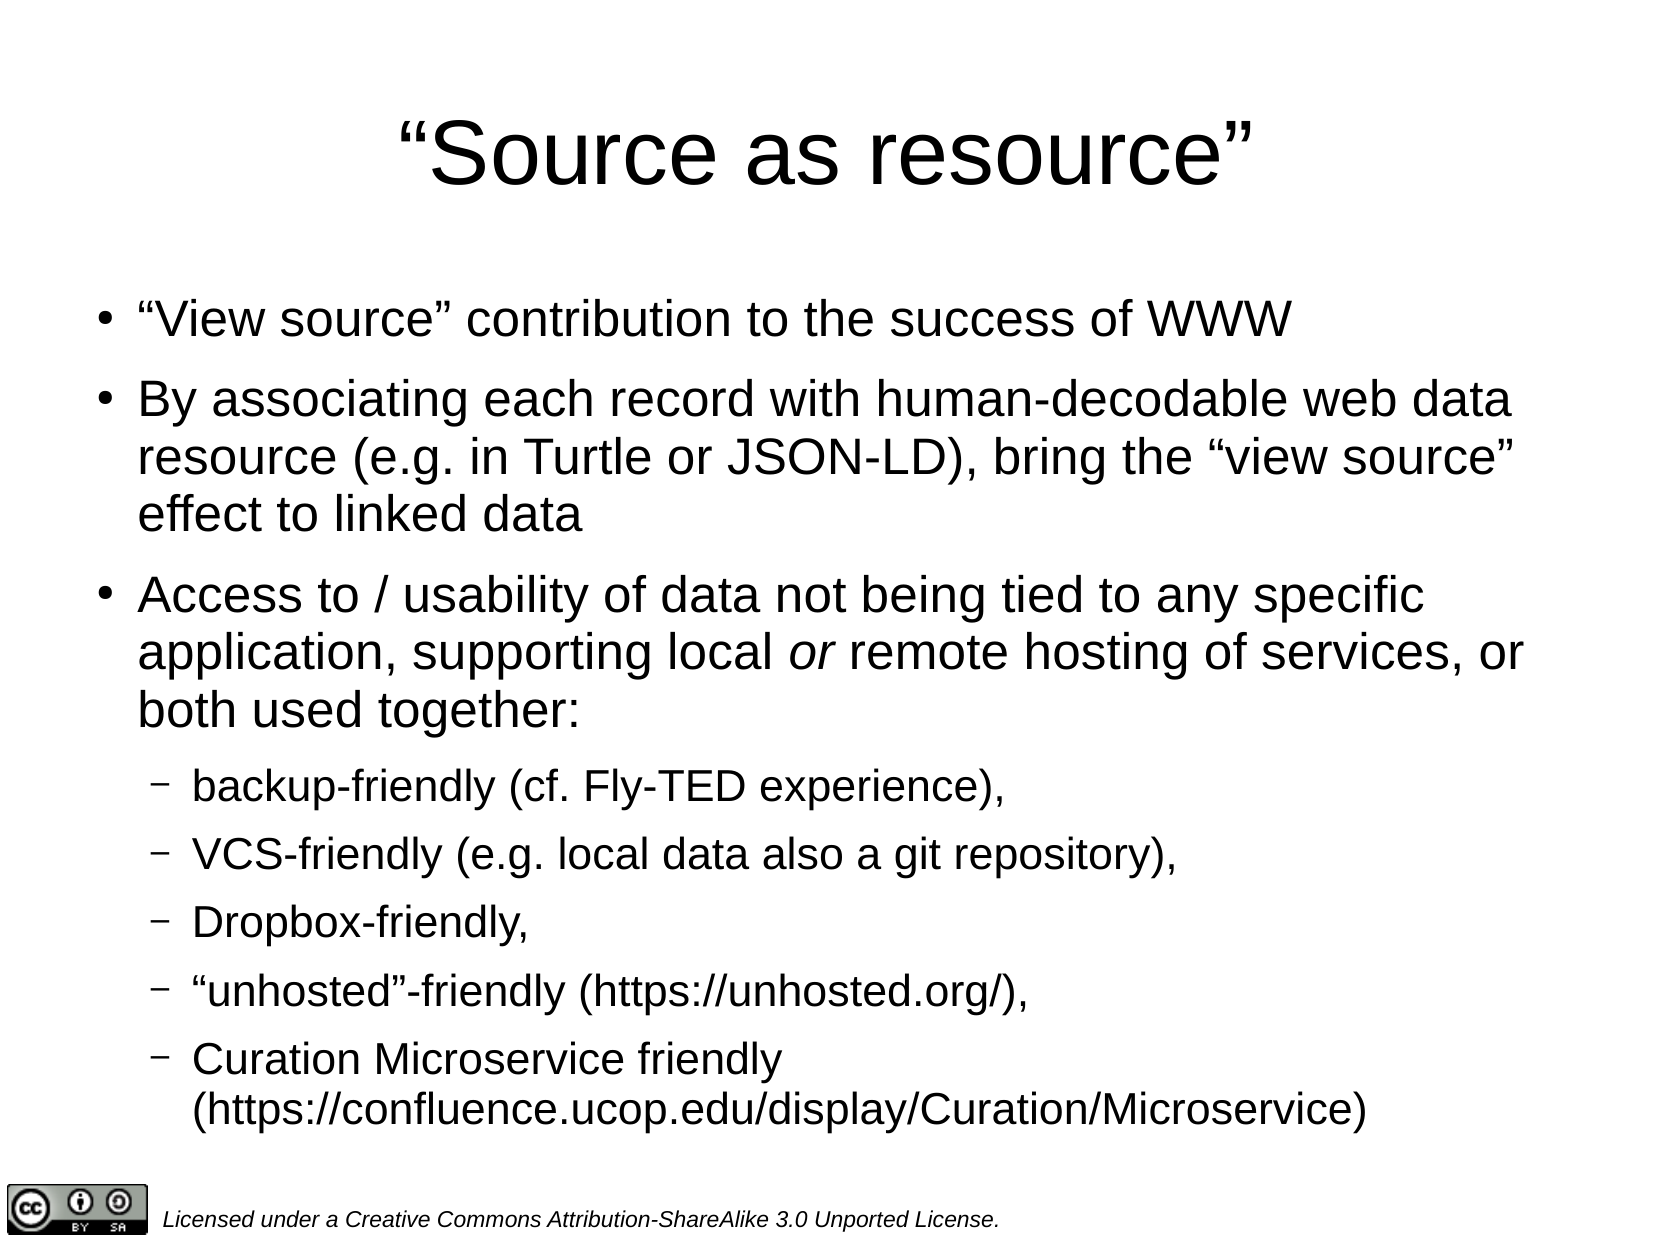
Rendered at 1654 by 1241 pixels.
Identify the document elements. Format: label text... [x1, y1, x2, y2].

list “View source” contribution to the success of WWW By associating each record with human-decodable web data resource (e.g. in Turtle or JSON-LD), bring the “view source” effect to linked data Access to / usability of data not being tied to any specific application, supporting local or remote hosting of services, or both used together: backup-friendly (cf. Fly-TED experience), VCS-friendly (e.g. local data also a git repository), Dropbox-friendly, “unhosted”-friendly (https://unhosted.org/), Curation Microservice friendly (https://confluence.ucop.edu/display/Curation/Microservice) [82, 290, 1538, 1134]
picture [7, 1184, 148, 1235]
title “Source as resource” [82, 49, 1571, 257]
